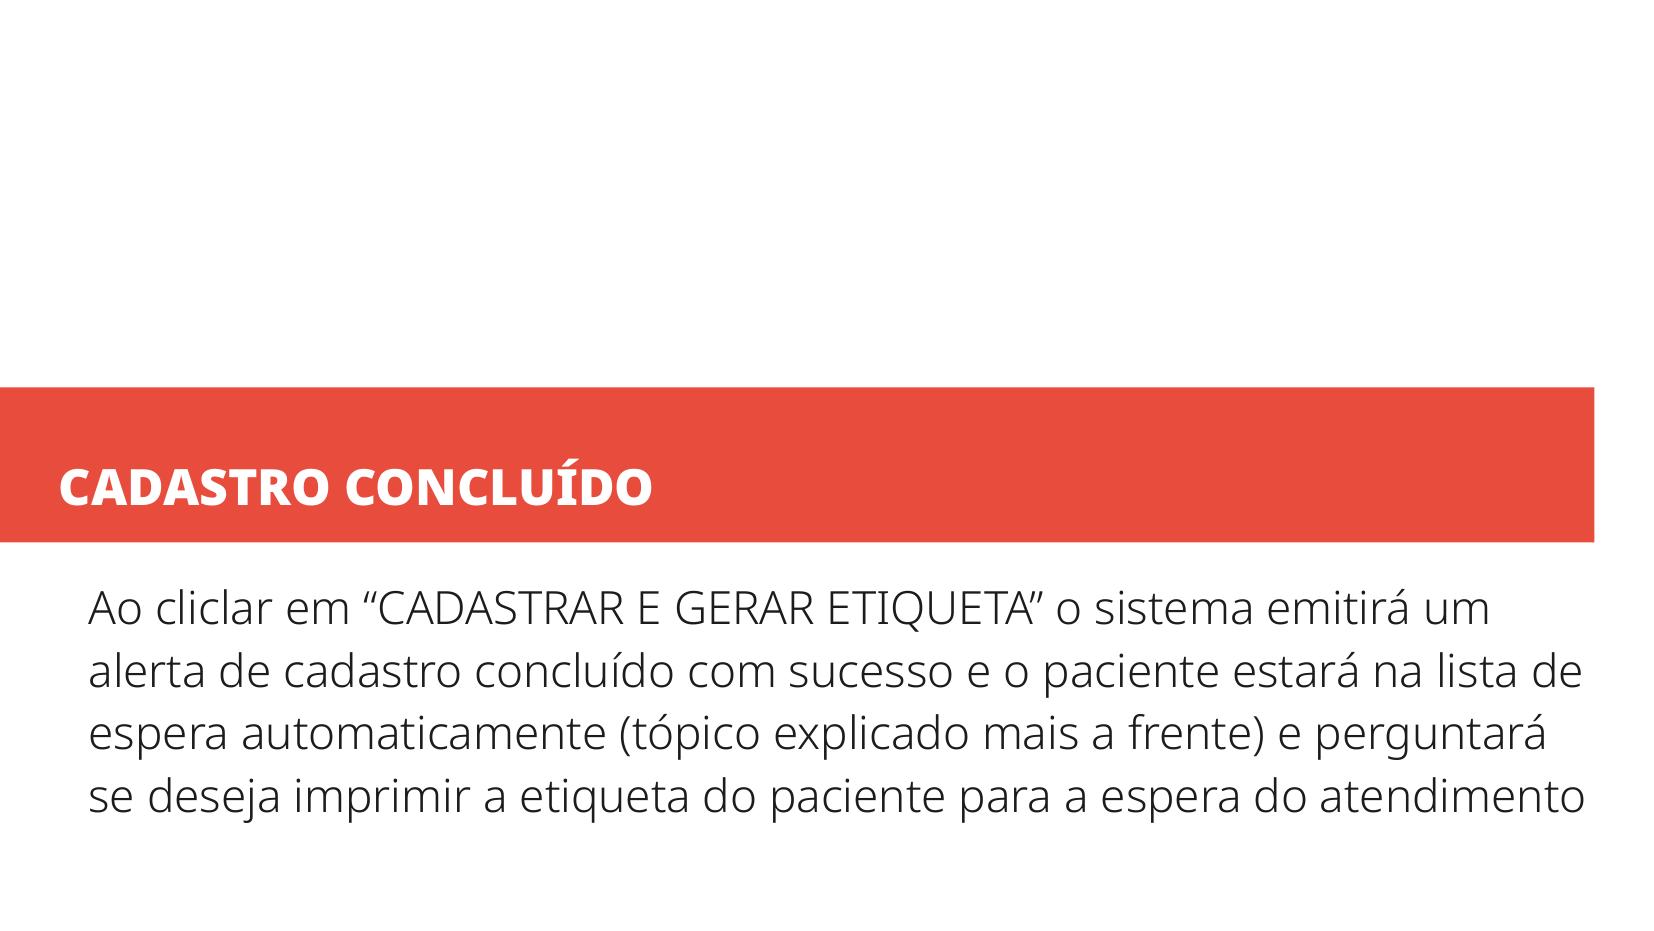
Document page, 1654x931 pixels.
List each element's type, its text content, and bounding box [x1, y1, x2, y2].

title CADASTRO CONCLUÍDO [59, 409, 1595, 521]
subtitle Ao cliclar em “CADASTRAR E GERAR ETIQUETA” o sistema emitirá um alerta de cadastro concluído com sucesso e o paciente estará na lista de espera automaticamente (tópico explicado mais a frente) e perguntará se deseja imprimir a etiqueta do paciente para a espera do atendimento [88, 575, 1595, 886]
